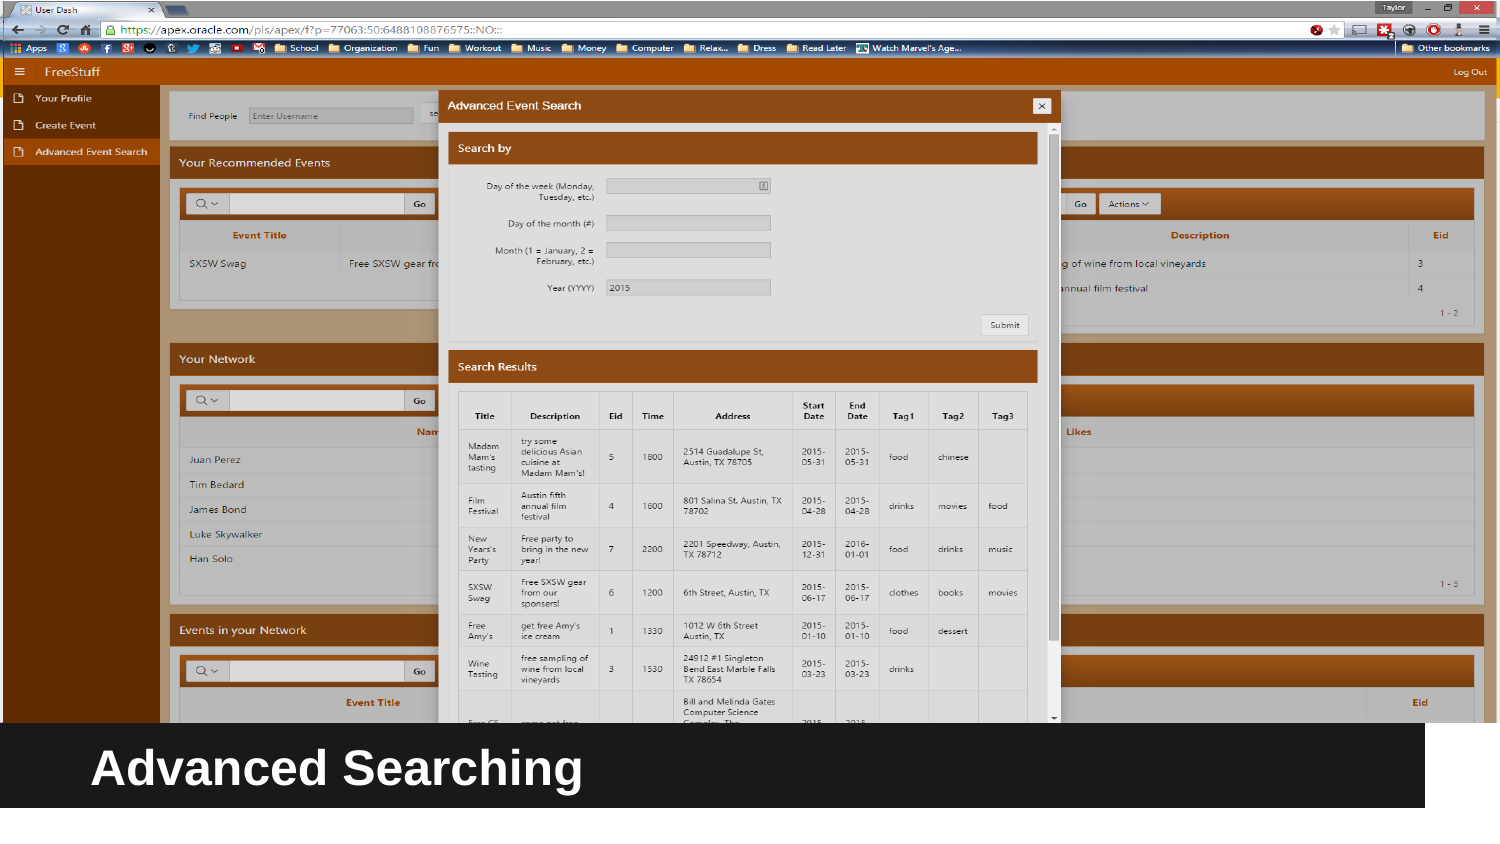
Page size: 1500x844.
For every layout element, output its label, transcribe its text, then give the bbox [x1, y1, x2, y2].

list Advanced Searching [75, 723, 1425, 808]
picture [0, 1, 1500, 723]
